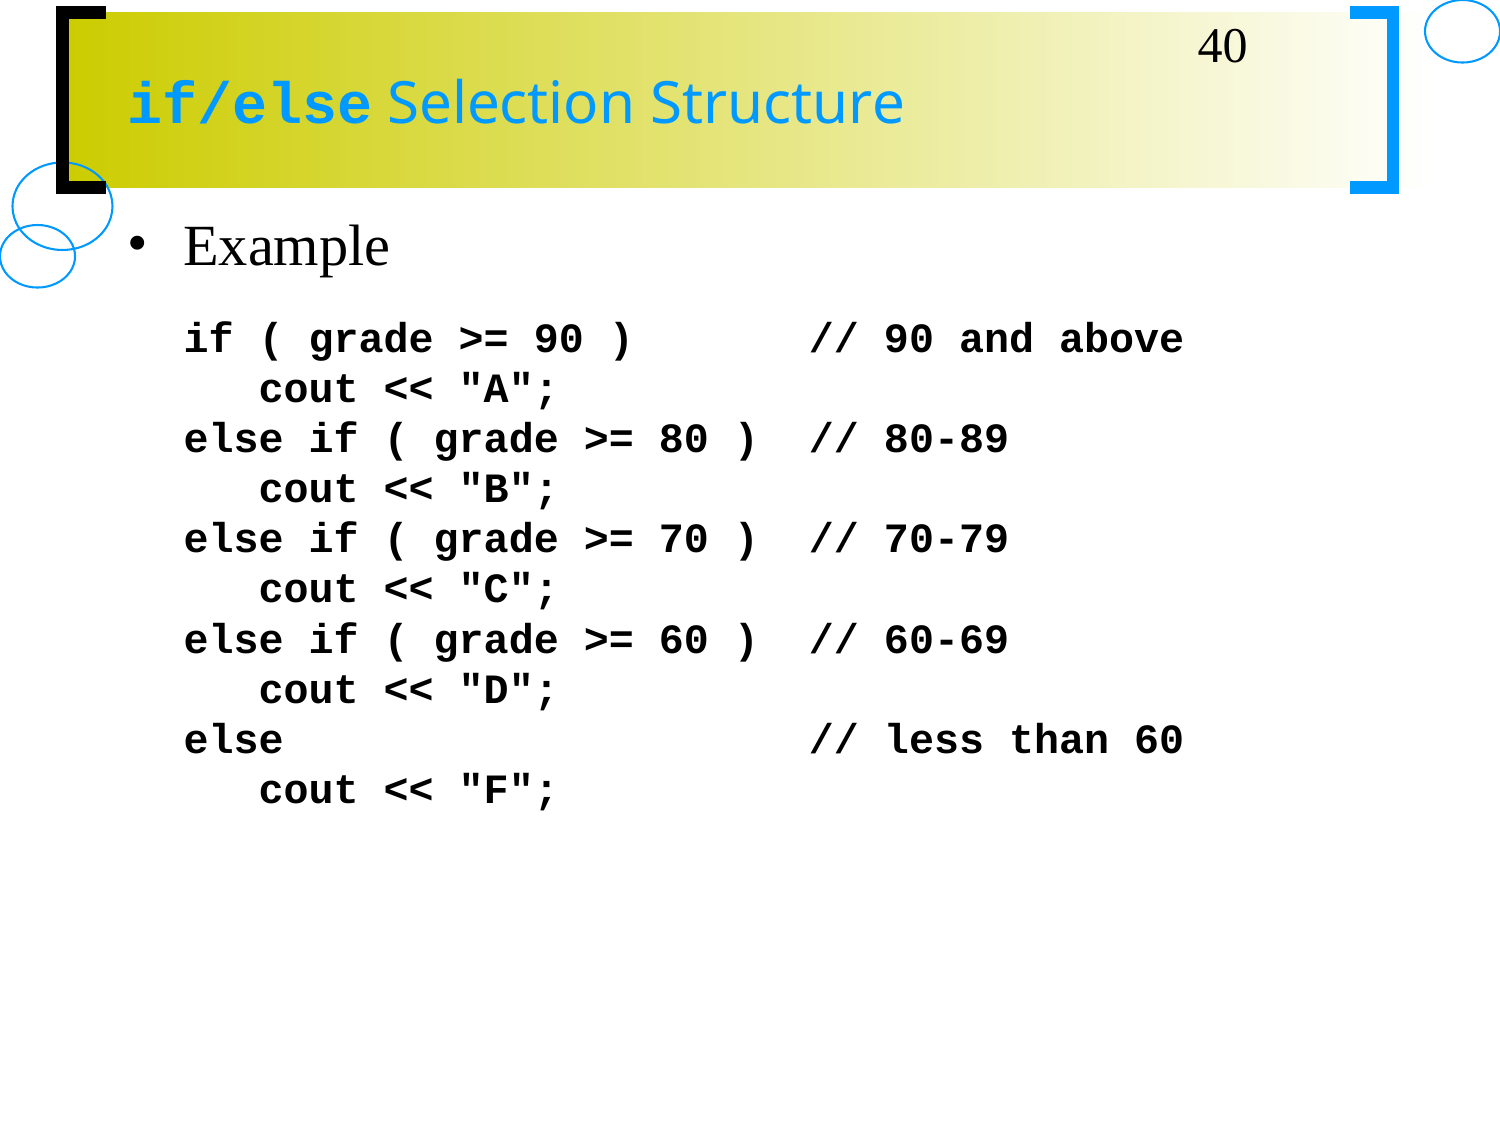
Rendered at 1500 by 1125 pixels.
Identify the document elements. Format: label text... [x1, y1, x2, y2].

list Example if ( grade >= 90 ) // 90 and above cout << "A"; else if ( grade >= 80 ) // 80-89 cout << "B"; else if ( grade >= 70 ) // 70-79 cout << "C"; else if ( grade >= 60 ) // 60-69 cout << "D"; else // less than 60 cout << "F"; [112, 199, 1388, 1063]
title if/else Selection Structure [112, 12, 1388, 188]
